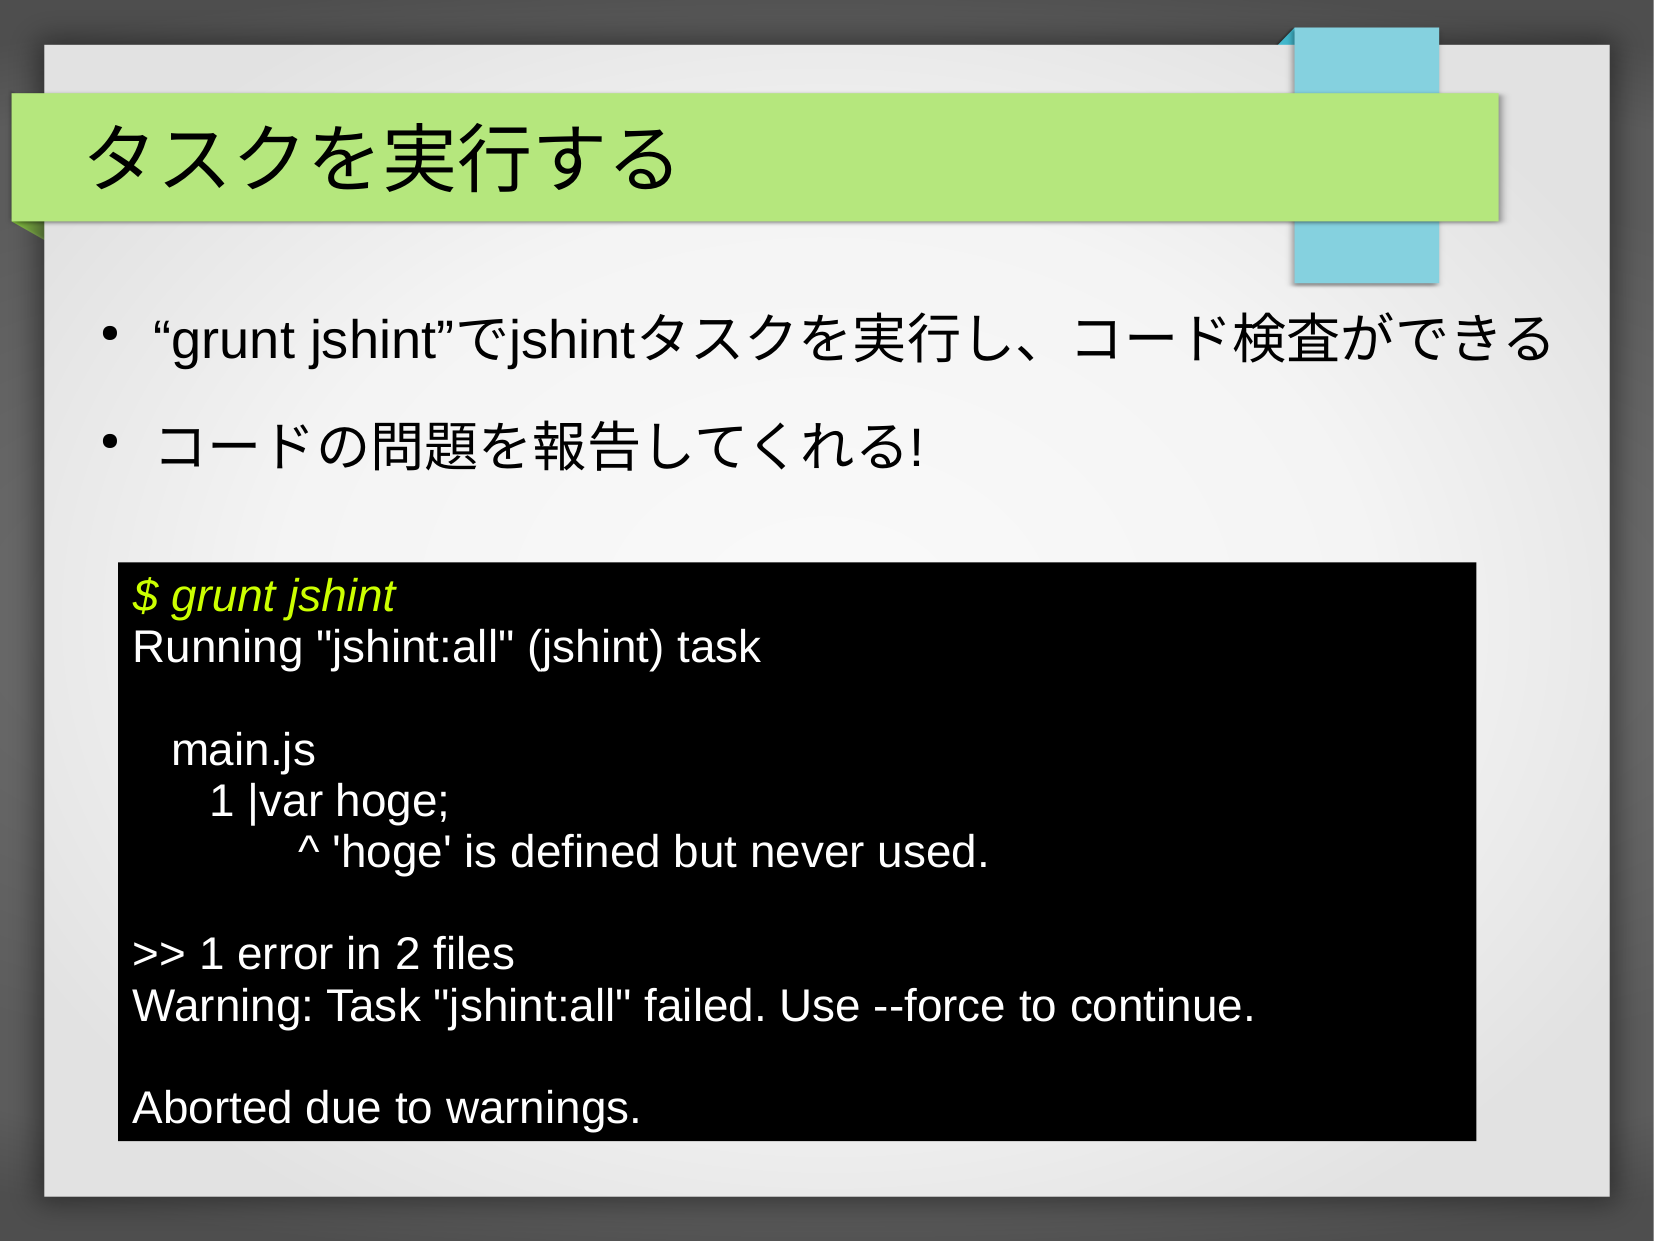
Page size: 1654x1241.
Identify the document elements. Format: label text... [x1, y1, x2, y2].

text_box $ grunt jshint Running "jshint:all" (jshint) task main.js 1 |var hoge; ^ 'hoge' is defined but never used. >> 1 error in 2 files Warning: Task "jshint:all" failed. Use --force to continue. Aborted due to warnings. [118, 562, 1477, 1142]
list “grunt jshint”でjshintタスクを実行し、コード検査ができる コードの問題を報告してくれる! [82, 295, 1571, 1015]
title タスクを実行する [82, 94, 1264, 213]
picture [0, 0, 1654, 1241]
